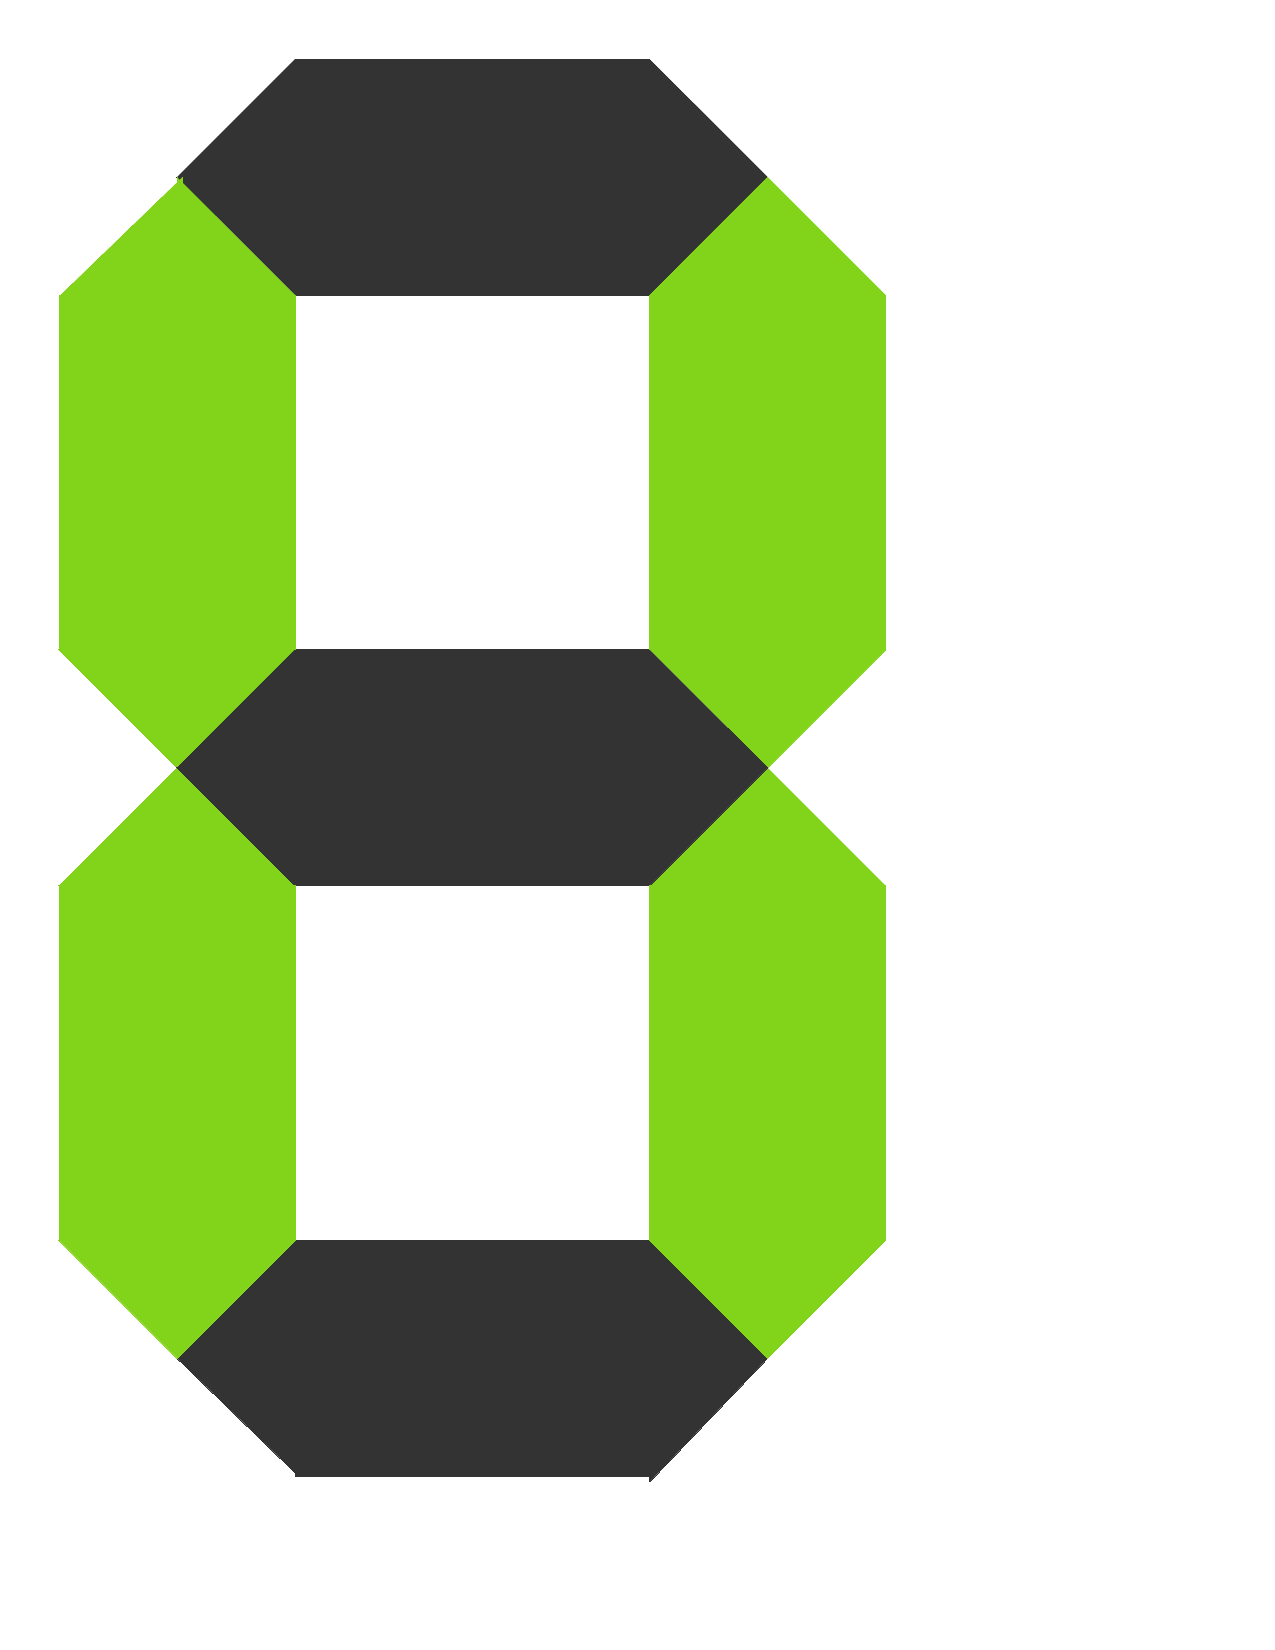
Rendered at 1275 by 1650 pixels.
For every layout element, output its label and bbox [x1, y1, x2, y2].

text_box [58, 59, 886, 1482]
